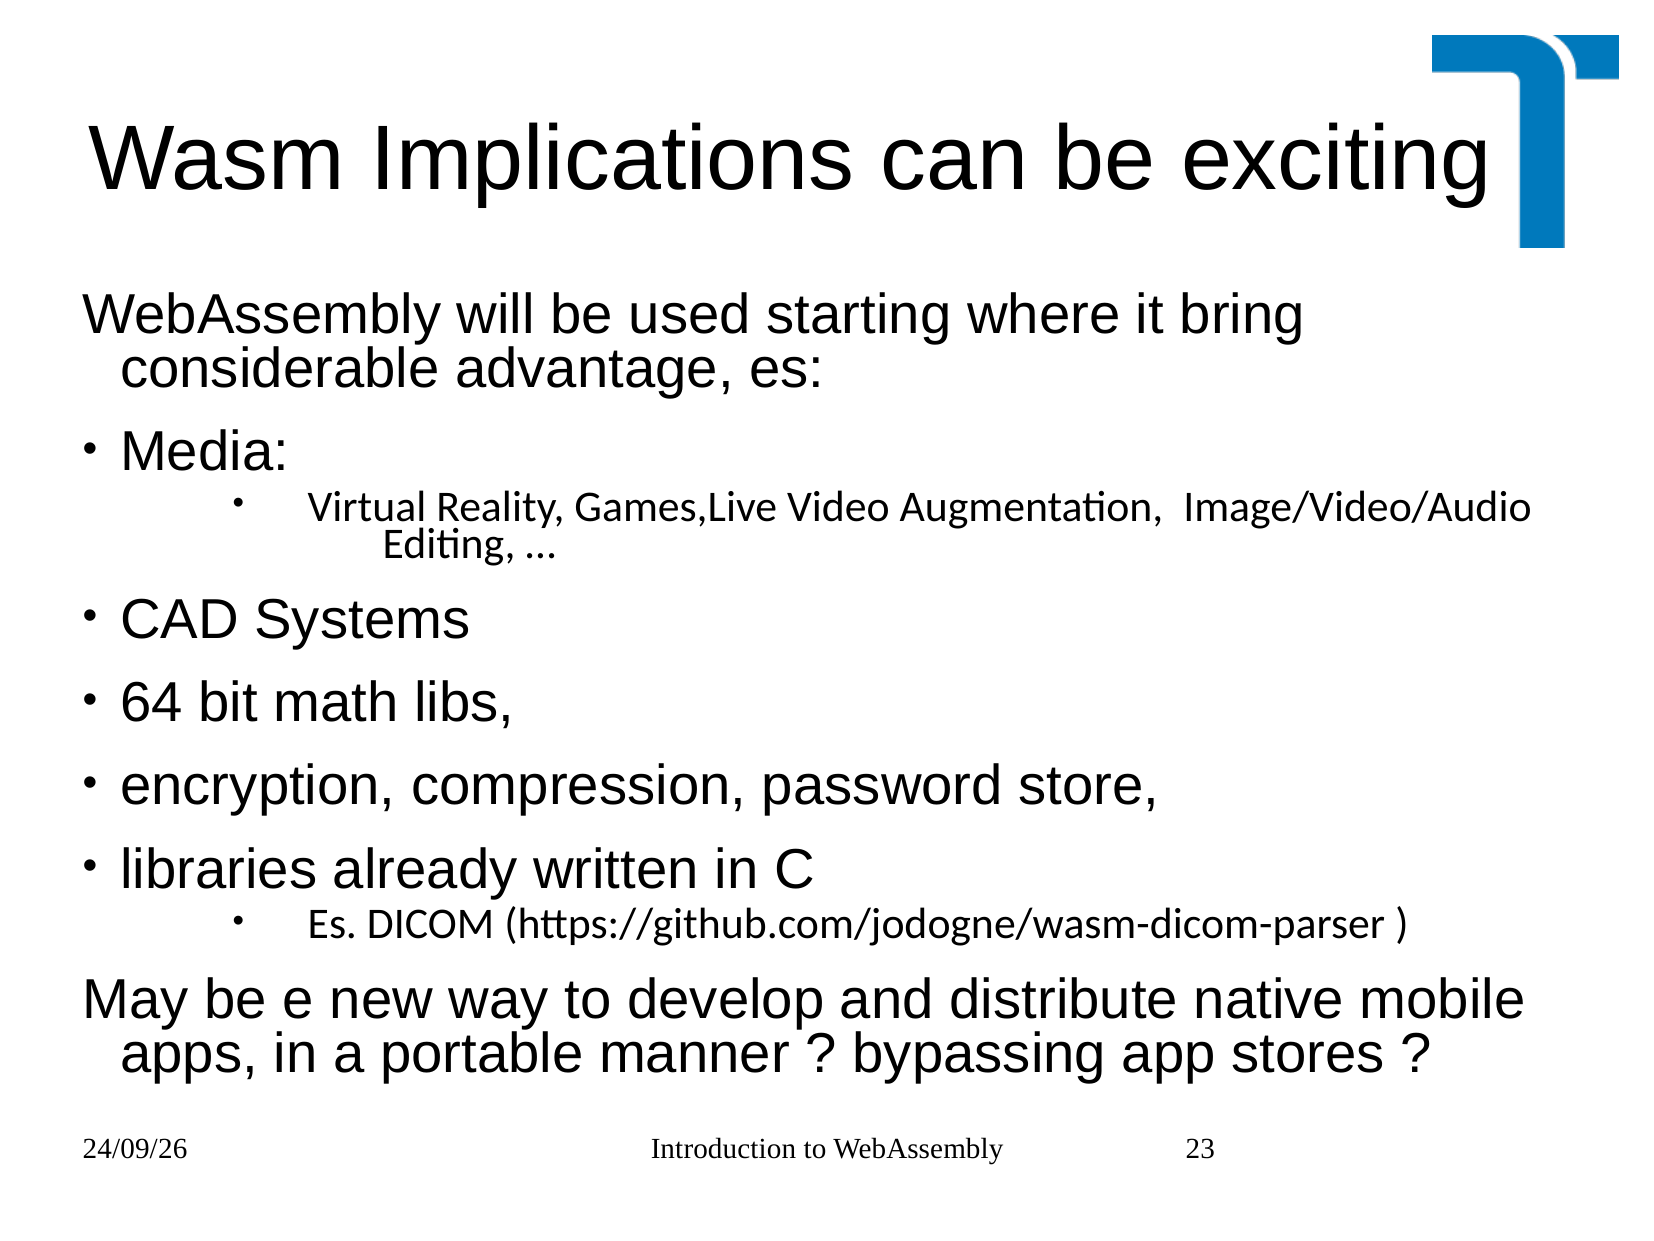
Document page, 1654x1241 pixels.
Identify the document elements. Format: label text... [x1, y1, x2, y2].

text_box 07/09/2017 [82, 1129, 468, 1216]
text_box [1185, 1129, 1571, 1216]
title Wasm Implications can be exciting [82, 49, 1501, 257]
list WebAssembly will be used starting where it bring considerable advantage, es: Media: Virtual Reality, Games,Live Video Augmentation, Image/Video/Audio Editing, … CAD Systems 64 bit math libs, encryption, compression, password store, libraries already written in C Es. DICOM (https://github.com/jodogne/wasm-dicom-parser ) May be e new way to develop and distribute native mobile apps, in a portable manner ? bypassing app stores ? [82, 290, 1571, 1091]
text_box Introduction to WebAssembly [565, 1129, 1090, 1216]
